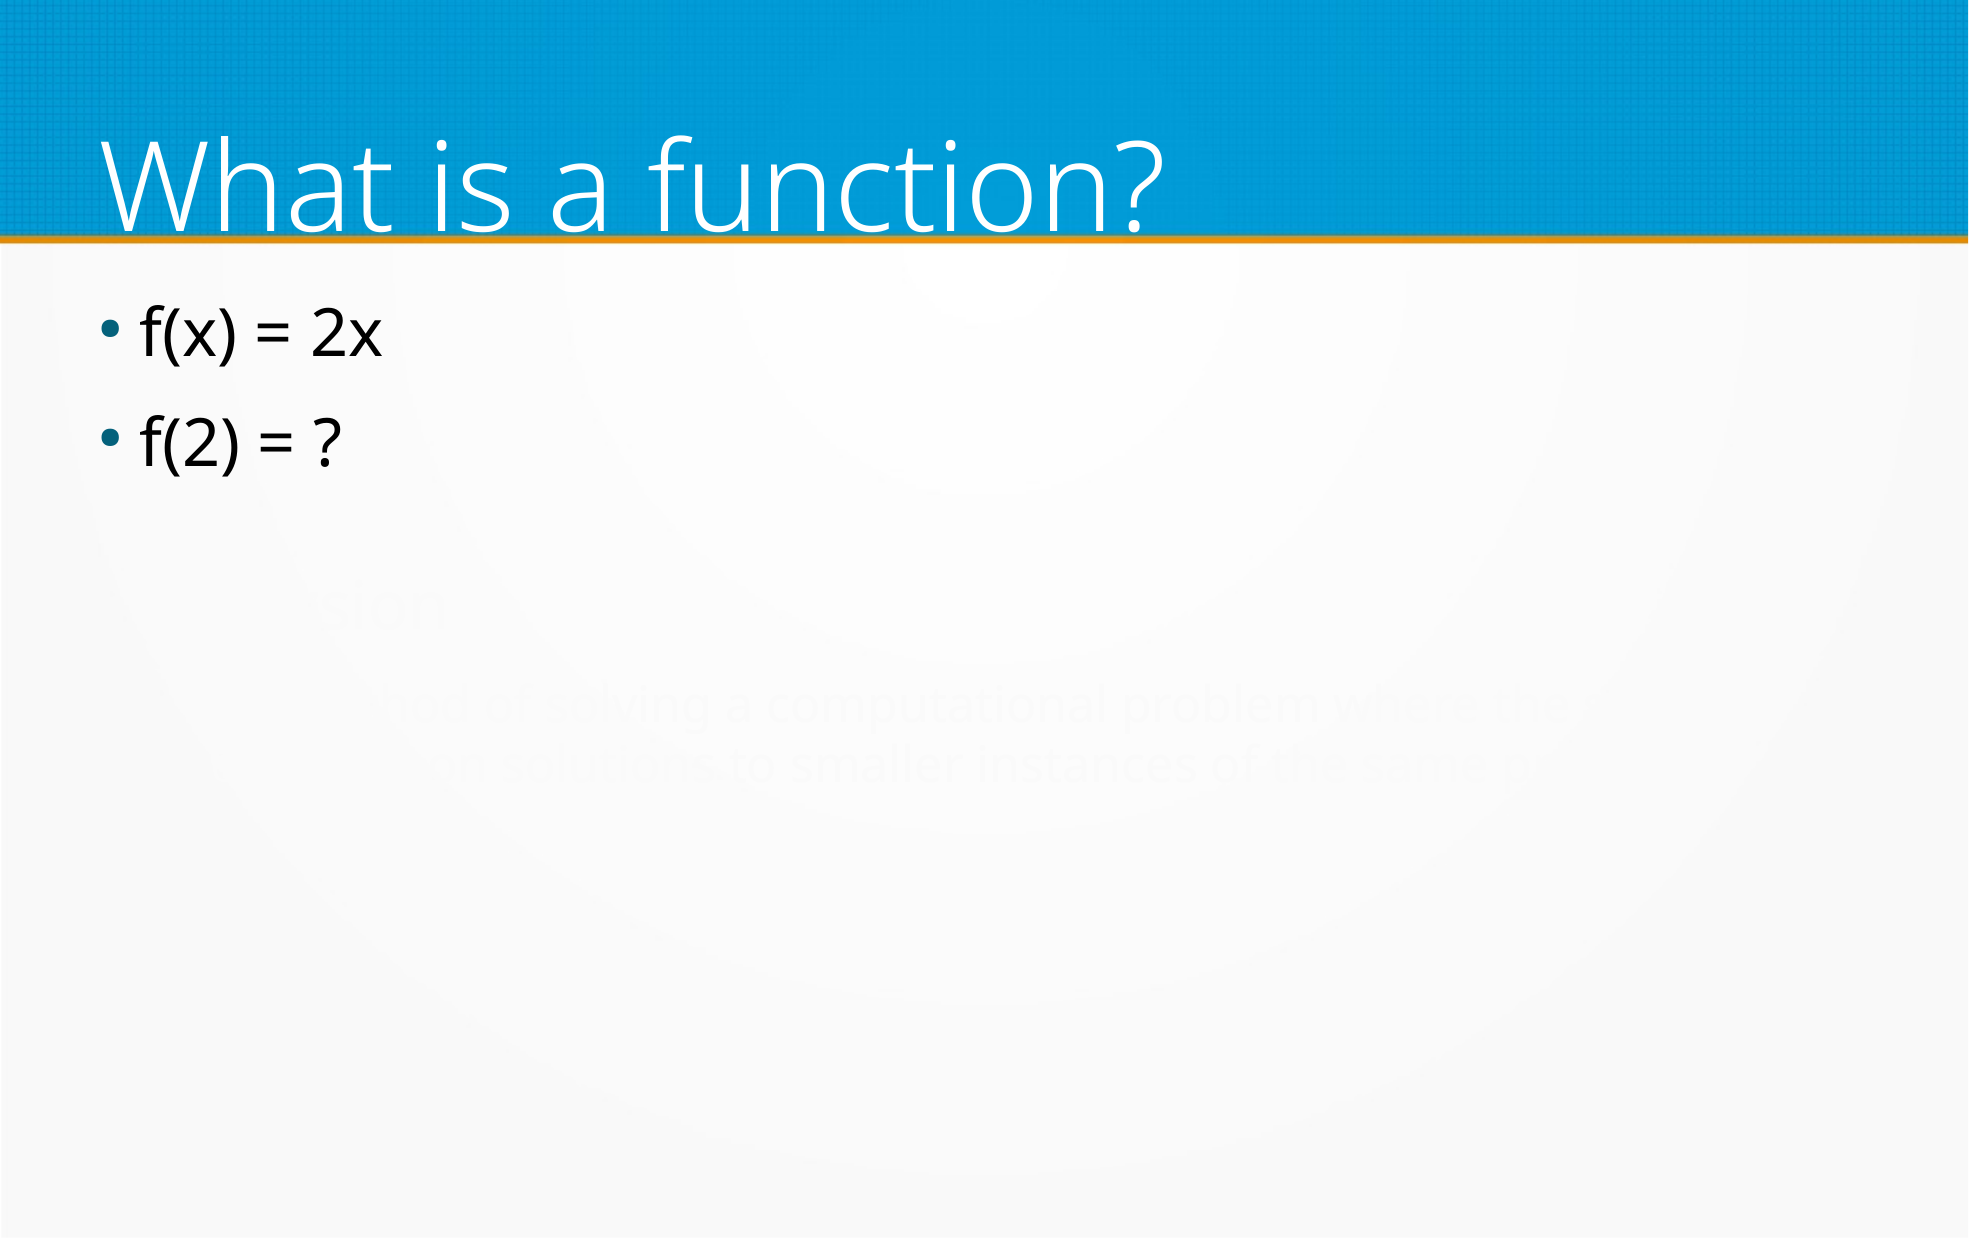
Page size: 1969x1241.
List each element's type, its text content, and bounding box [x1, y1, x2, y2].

picture [0, 233, 1969, 1241]
title What is a function? [98, 49, 1870, 257]
list f(x) = 2x f(2) = ? Recursion A method of solving a computational problem where the solution depends on solutions to smaller instances of the same problem [98, 290, 1870, 1156]
